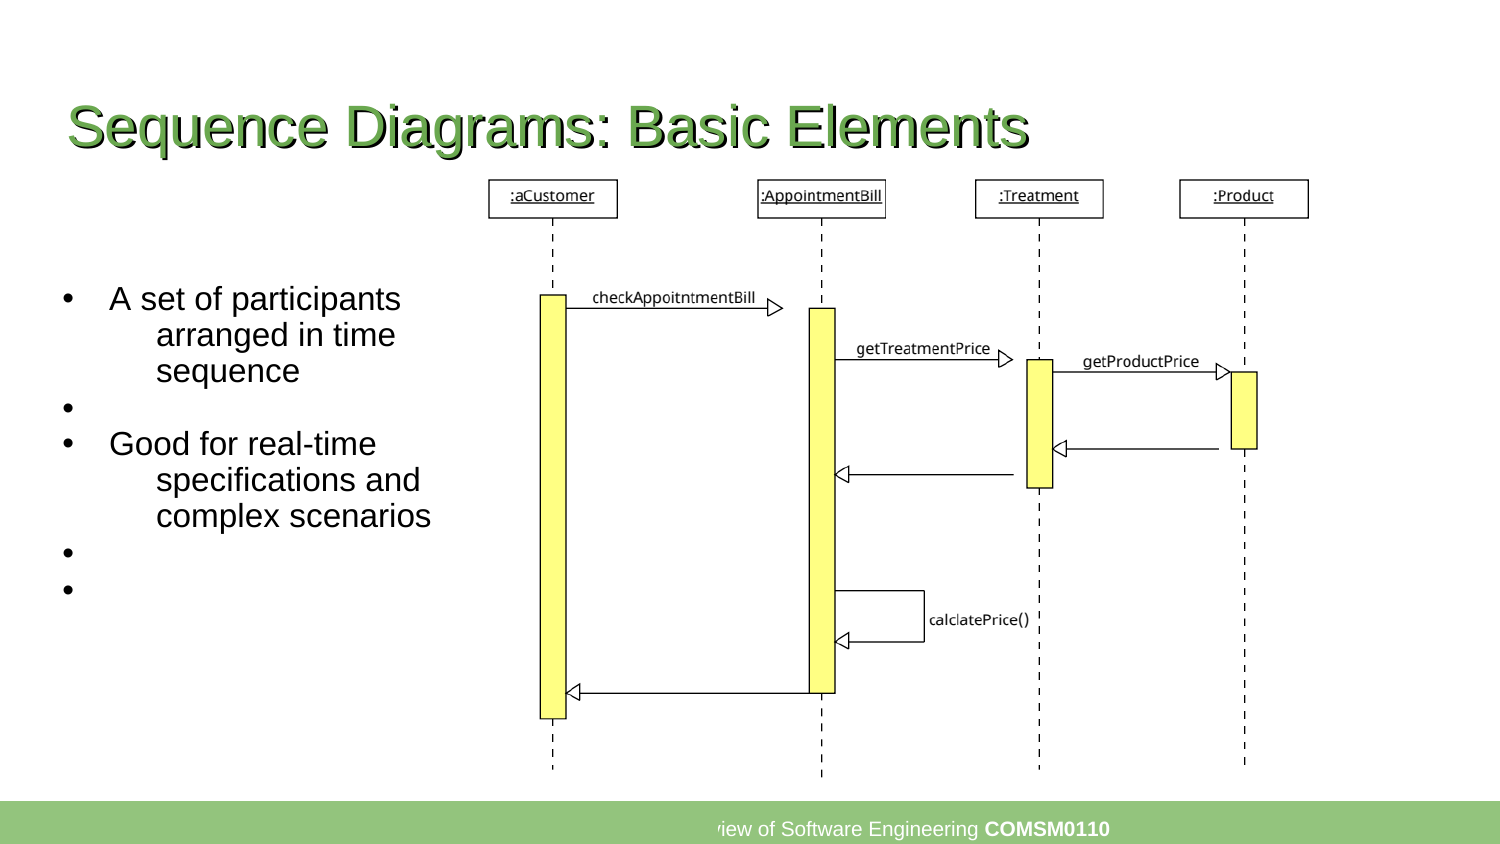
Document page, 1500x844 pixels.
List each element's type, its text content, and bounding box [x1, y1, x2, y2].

title Sequence Diagrams: Basic Elements [51, 72, 1449, 167]
text_box A set of participants arranged in time sequence Good for real-time specifications and complex scenarios [51, 276, 451, 748]
picture [475, 166, 1318, 818]
